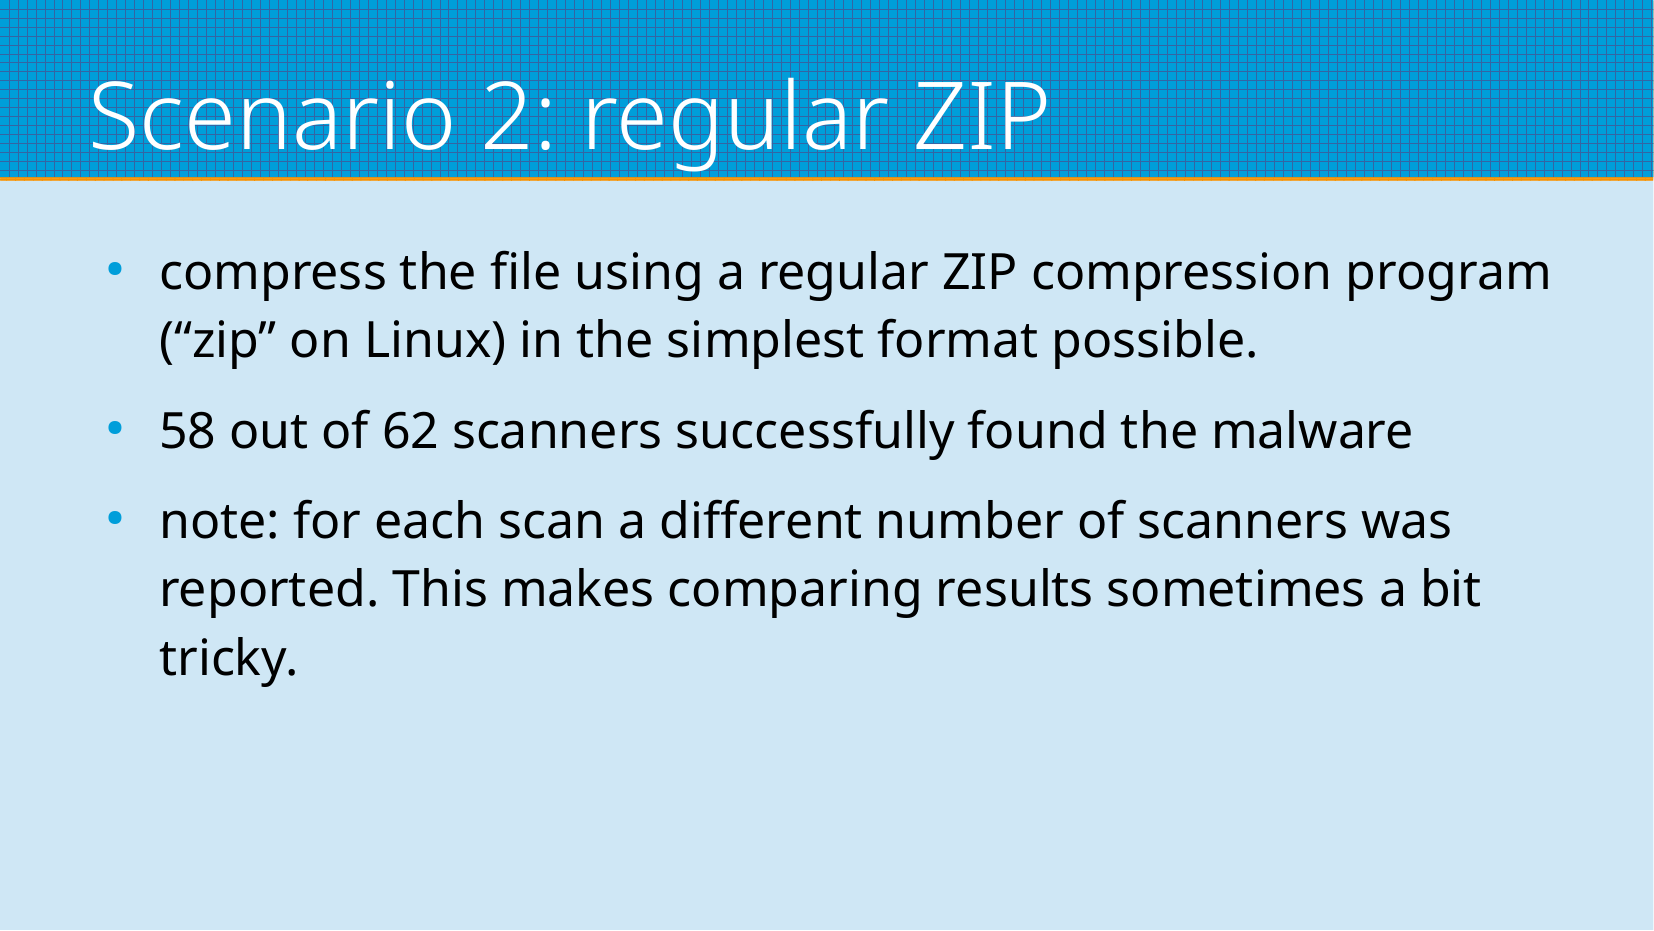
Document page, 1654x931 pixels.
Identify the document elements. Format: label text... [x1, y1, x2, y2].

list compress the file using a regular ZIP compression program (“zip” on Linux) in the simplest format possible. 58 out of 62 scanners successfully found the malware note: for each scan a different number of scanners was reported. This makes comparing results sometimes a bit tricky. [88, 236, 1565, 813]
title Scenario 2: regular ZIP [88, 14, 1565, 178]
